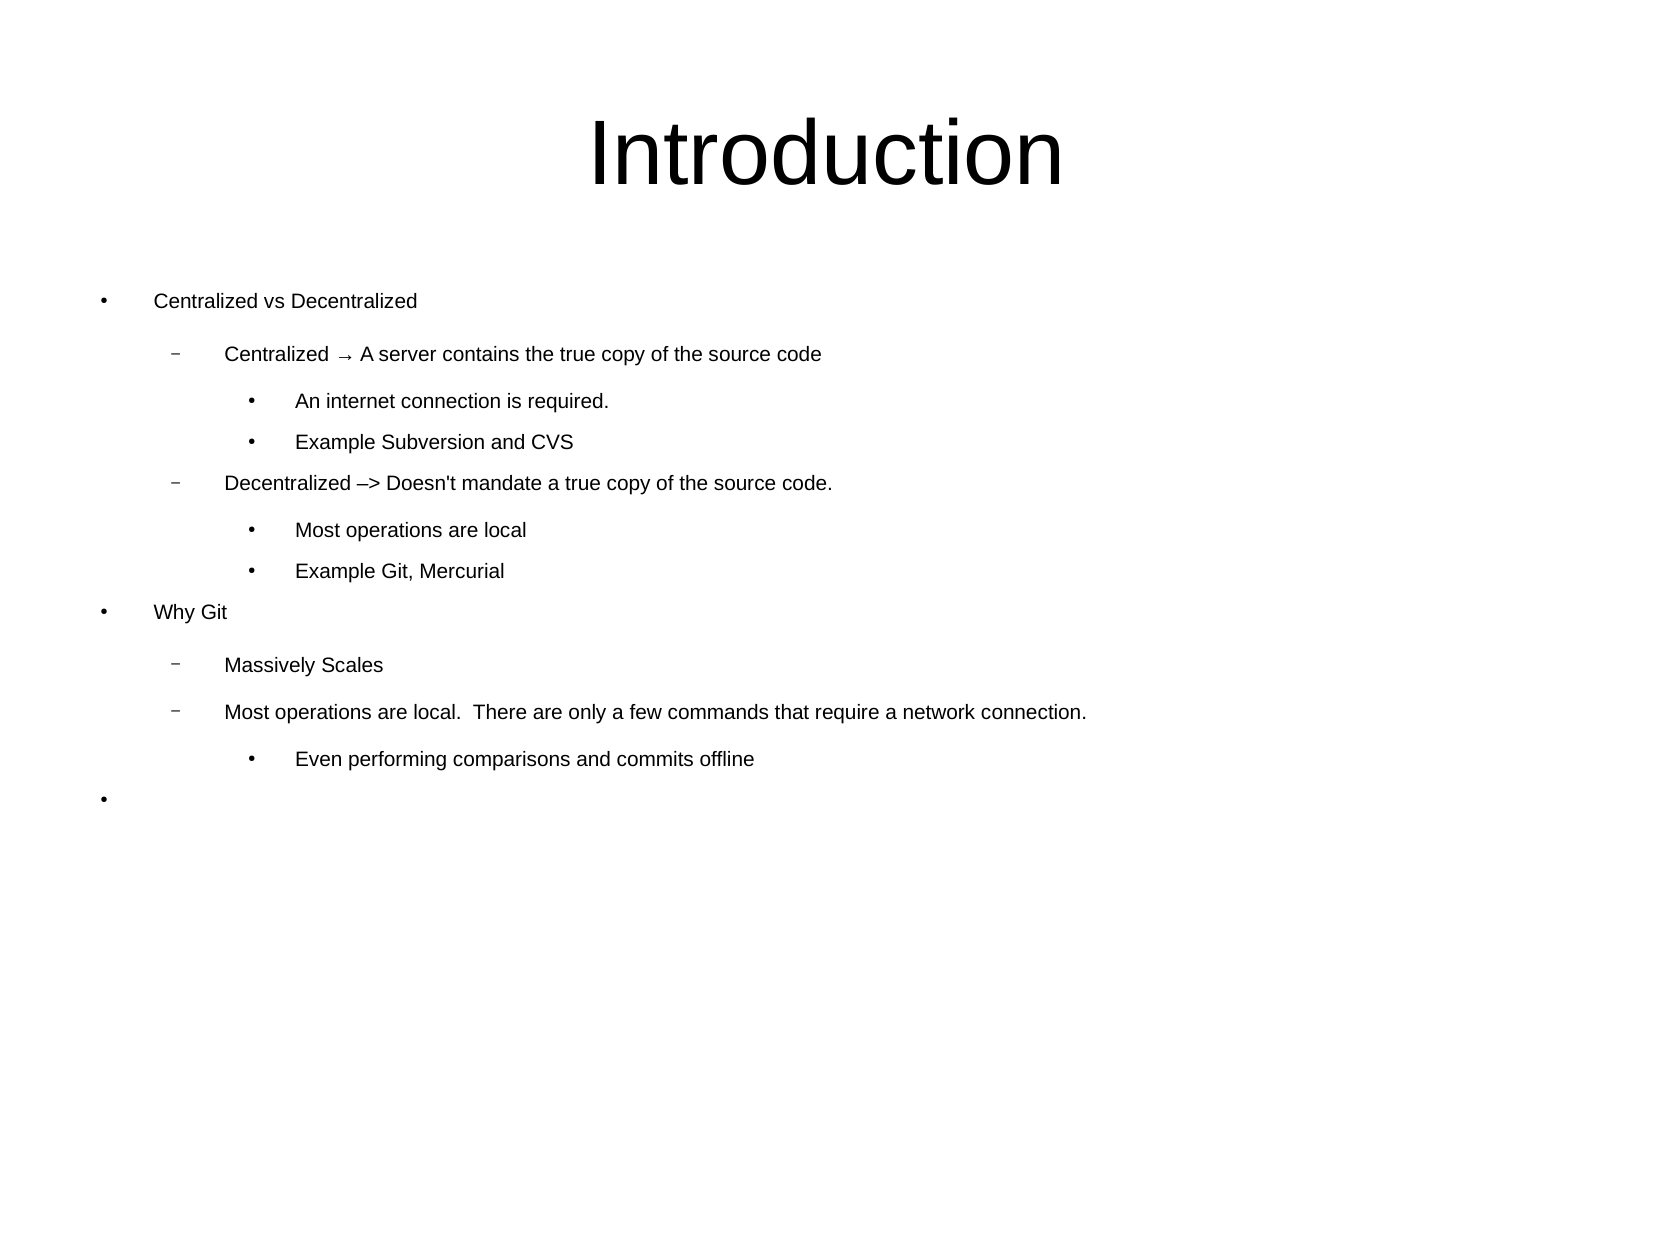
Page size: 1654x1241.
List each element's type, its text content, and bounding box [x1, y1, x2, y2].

list Centralized vs Decentralized Centralized → A server contains the true copy of the source code An internet connection is required. Example Subversion and CVS Decentralized –> Doesn't mandate a true copy of the source code. Most operations are local Example Git, Mercurial Why Git Massively Scales Most operations are local. There are only a few commands that require a network connection. Even performing comparisons and commits offline [82, 290, 1571, 1010]
title Introduction [82, 49, 1571, 257]
